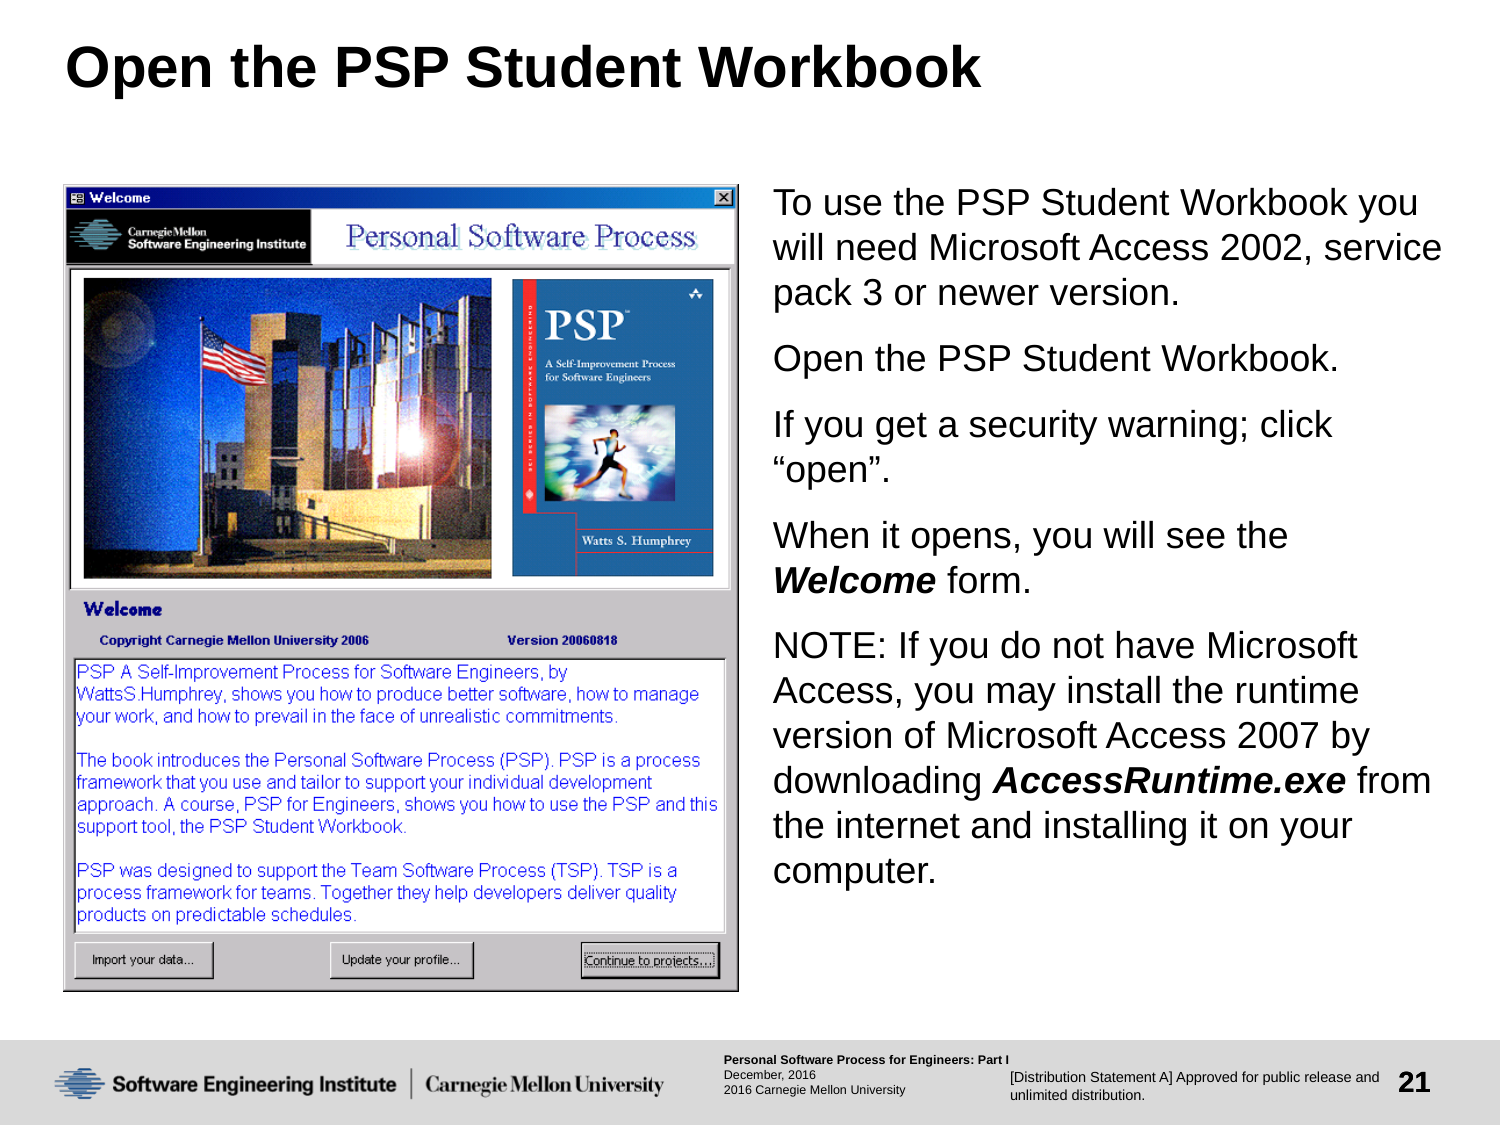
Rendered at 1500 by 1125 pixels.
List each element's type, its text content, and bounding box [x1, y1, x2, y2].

picture [63, 184, 739, 992]
title Open the PSP Student Workbook [65, 37, 1313, 148]
text_box To use the PSP Student Workbook you will need Microsoft Access 2002, service pack 3 or newer version. Open the PSP Student Workbook. If you get a security warning; click “open”. When it opens, you will see the Welcome form. NOTE: If you do not have Microsoft Access, you may install the runtime version of Microsoft Access 2007 by downloading AccessRuntime.exe from the internet and installing it on your computer. [772, 177, 1460, 992]
picture [46, 1061, 673, 1104]
